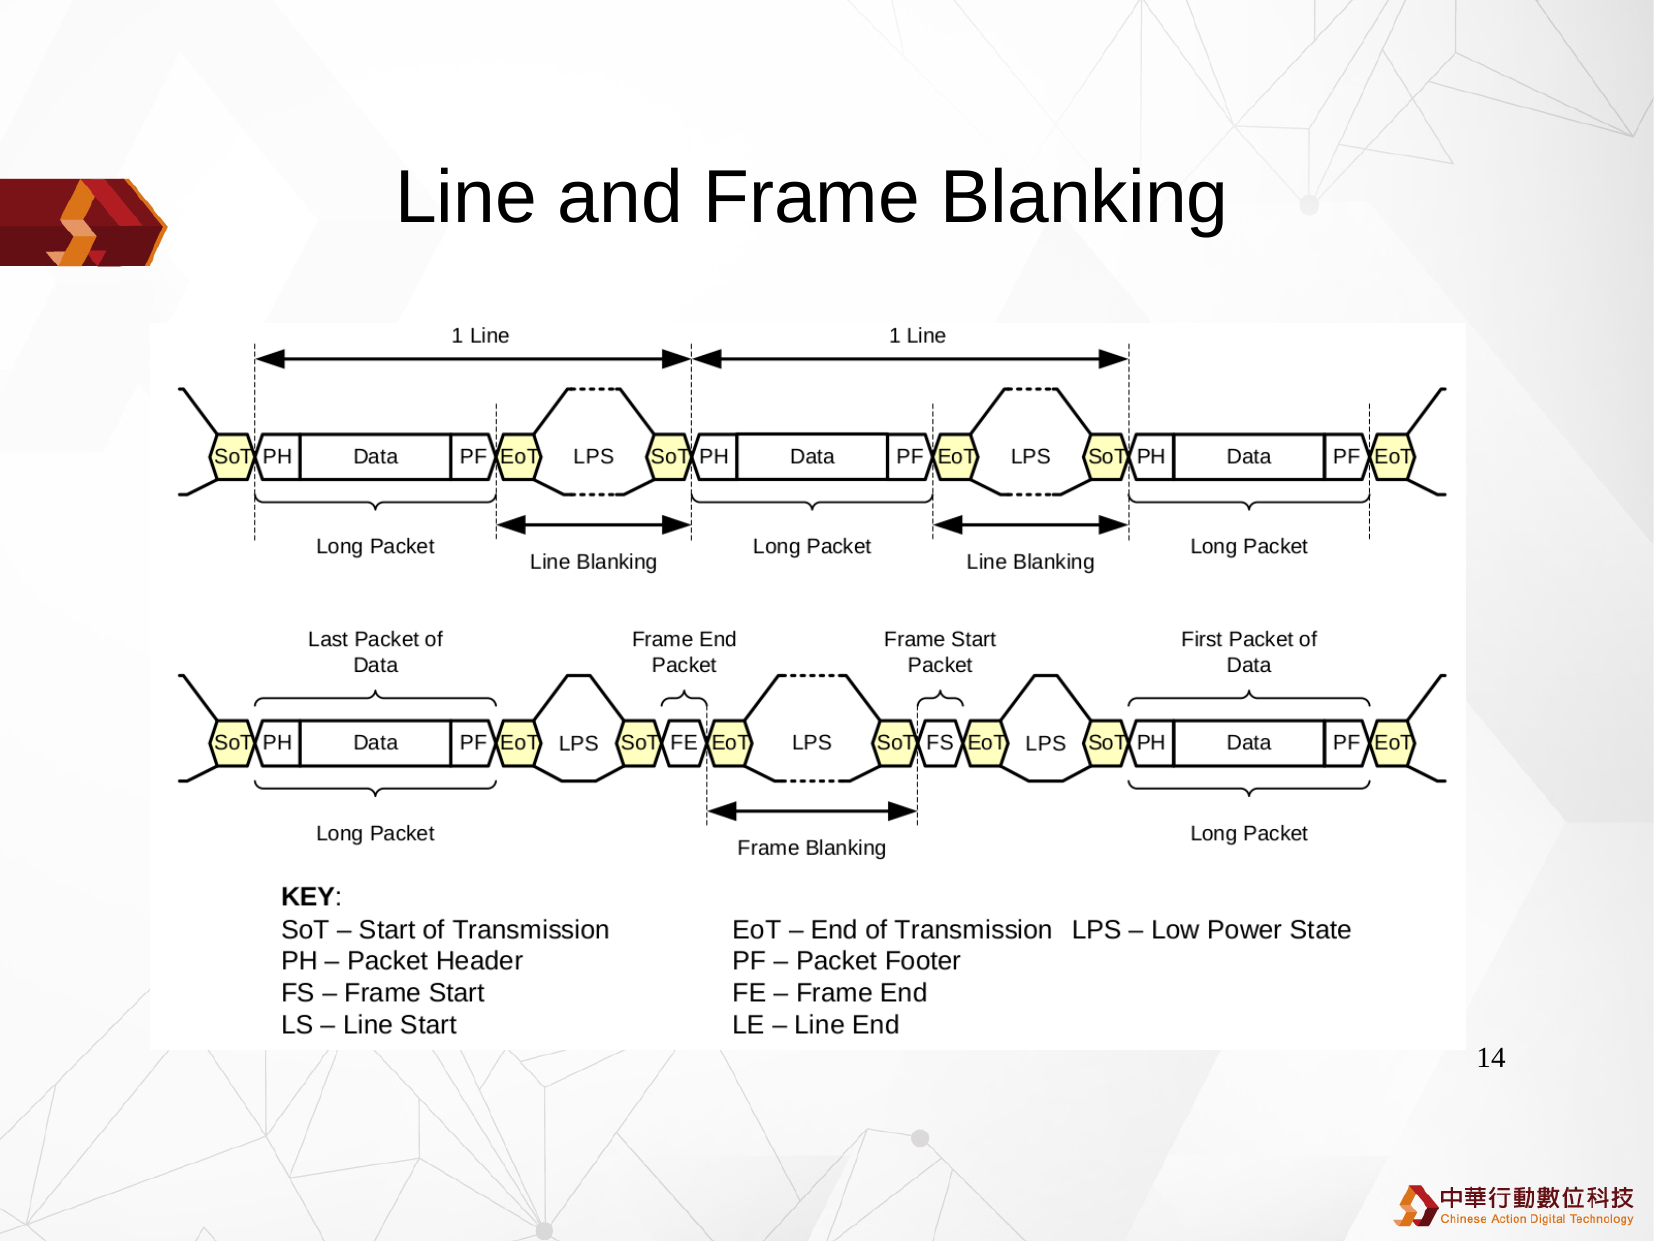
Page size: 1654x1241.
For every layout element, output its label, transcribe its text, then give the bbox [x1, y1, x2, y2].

title Line and Frame Blanking [118, 112, 1506, 281]
picture [0, 0, 1654, 1241]
